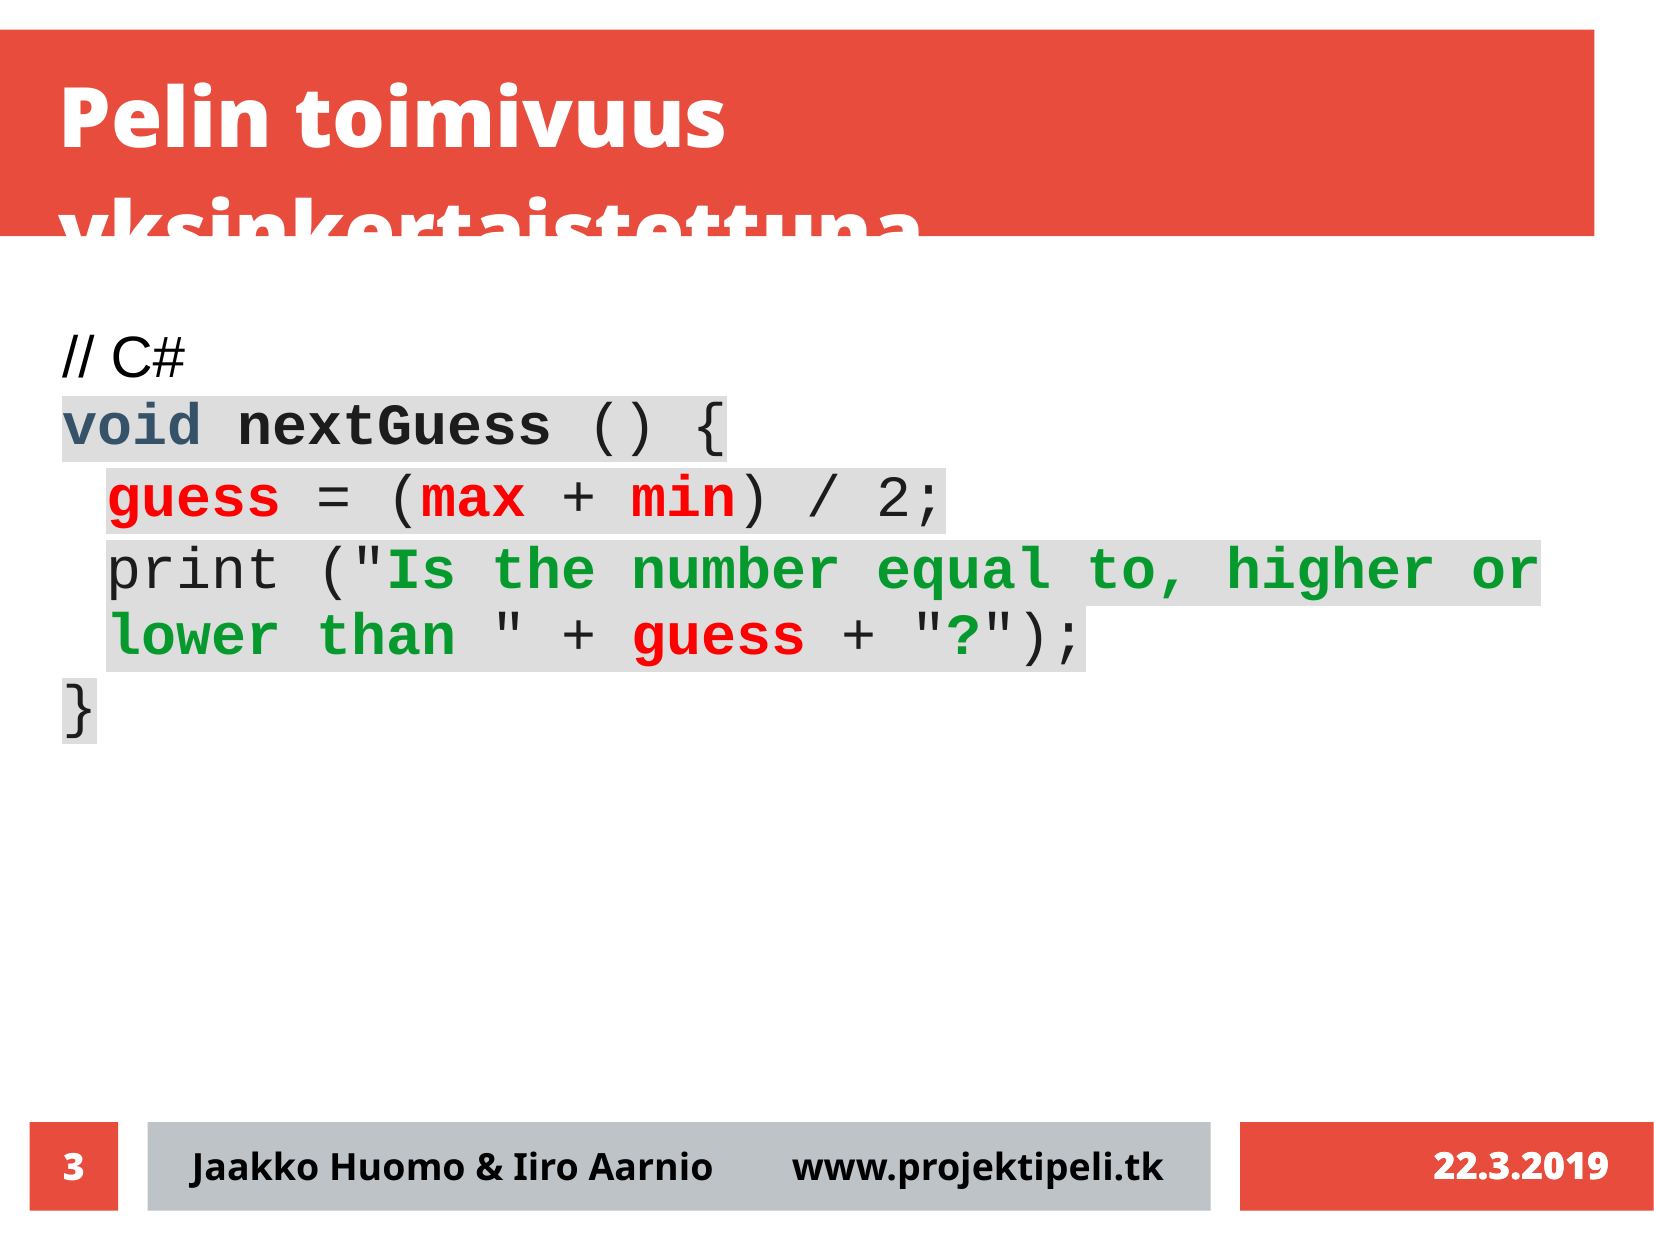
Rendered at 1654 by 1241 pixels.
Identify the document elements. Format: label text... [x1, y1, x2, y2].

title Pelin toimivuus yksinkertaistettuna [59, 59, 1595, 207]
list // C# void nextGuess () { guess = (max + min) / 2; print ("Is the number equal to, higher or lower than " + guess + "?"); } [59, 324, 1565, 1093]
